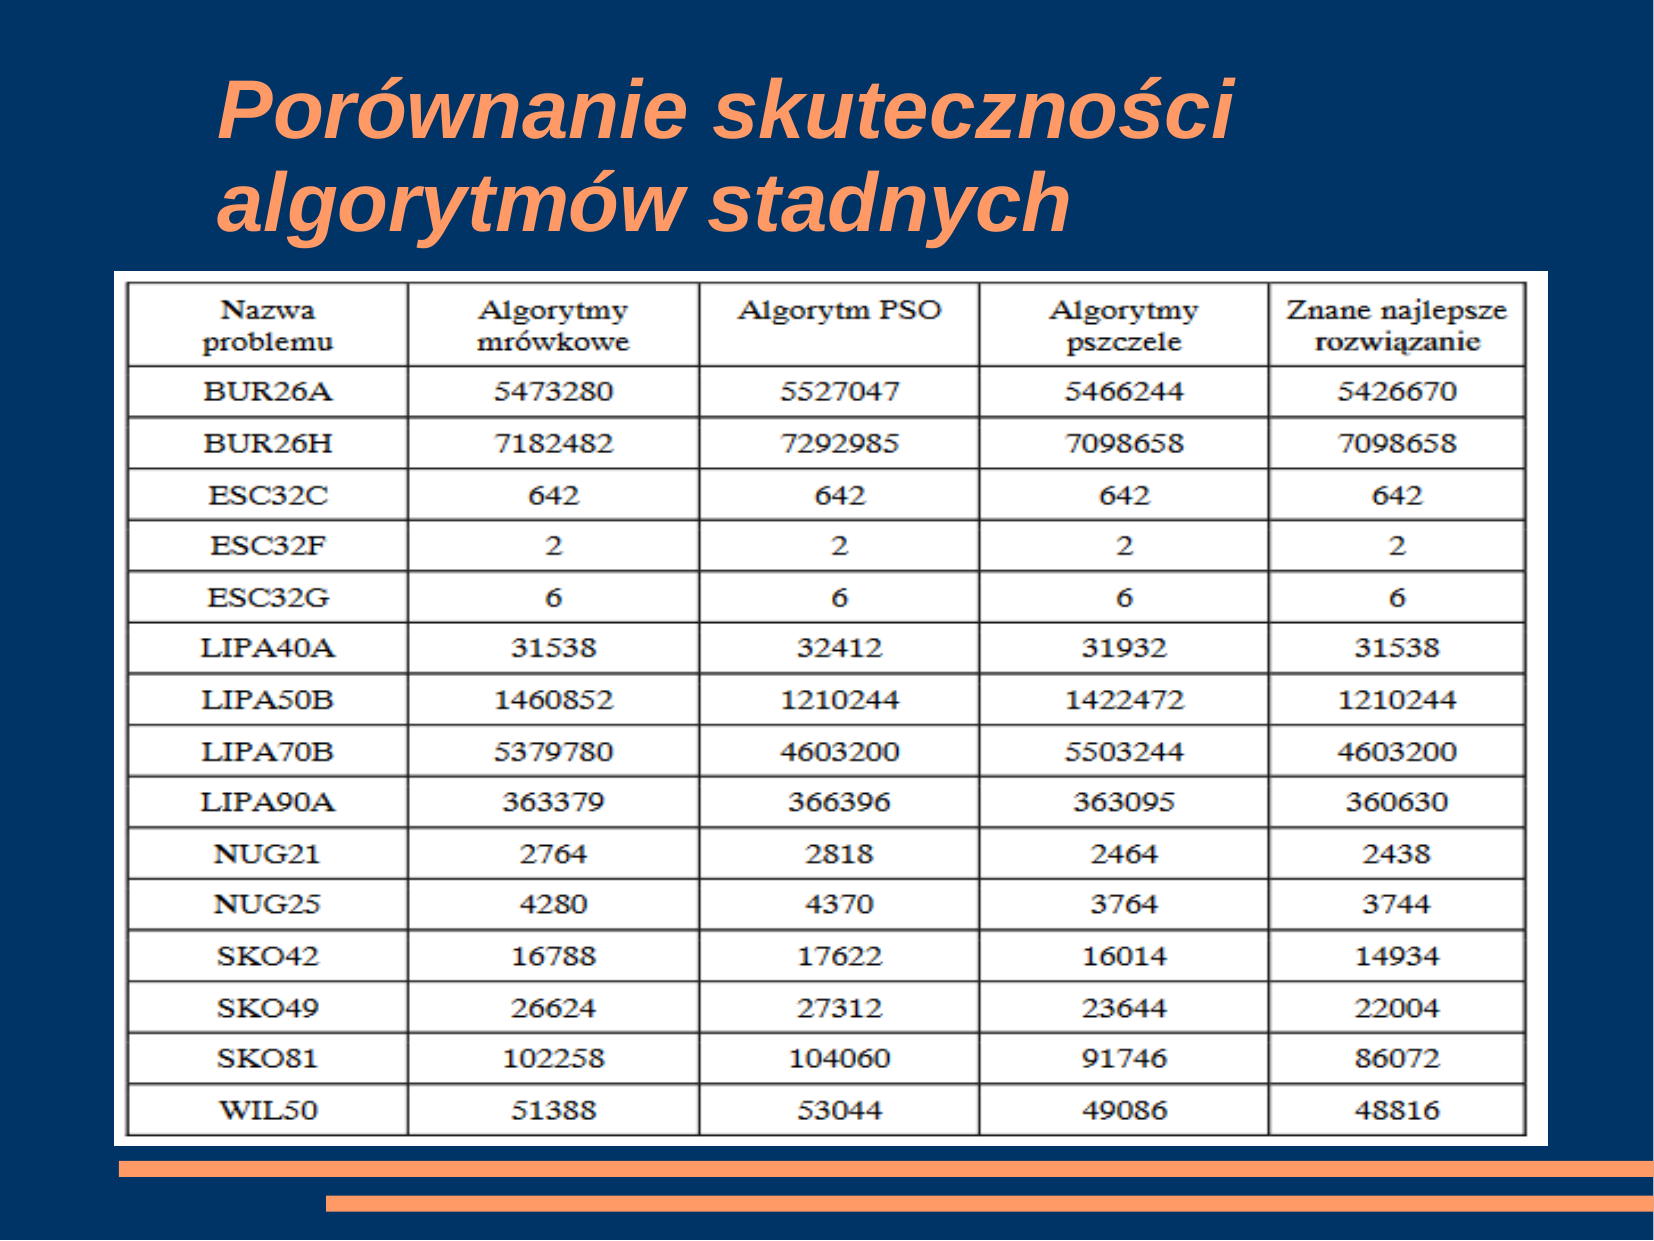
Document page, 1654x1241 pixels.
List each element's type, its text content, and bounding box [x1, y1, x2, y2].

picture [114, 271, 1548, 1146]
title Porównanie skuteczności algorytmów stadnych [217, 52, 1630, 260]
